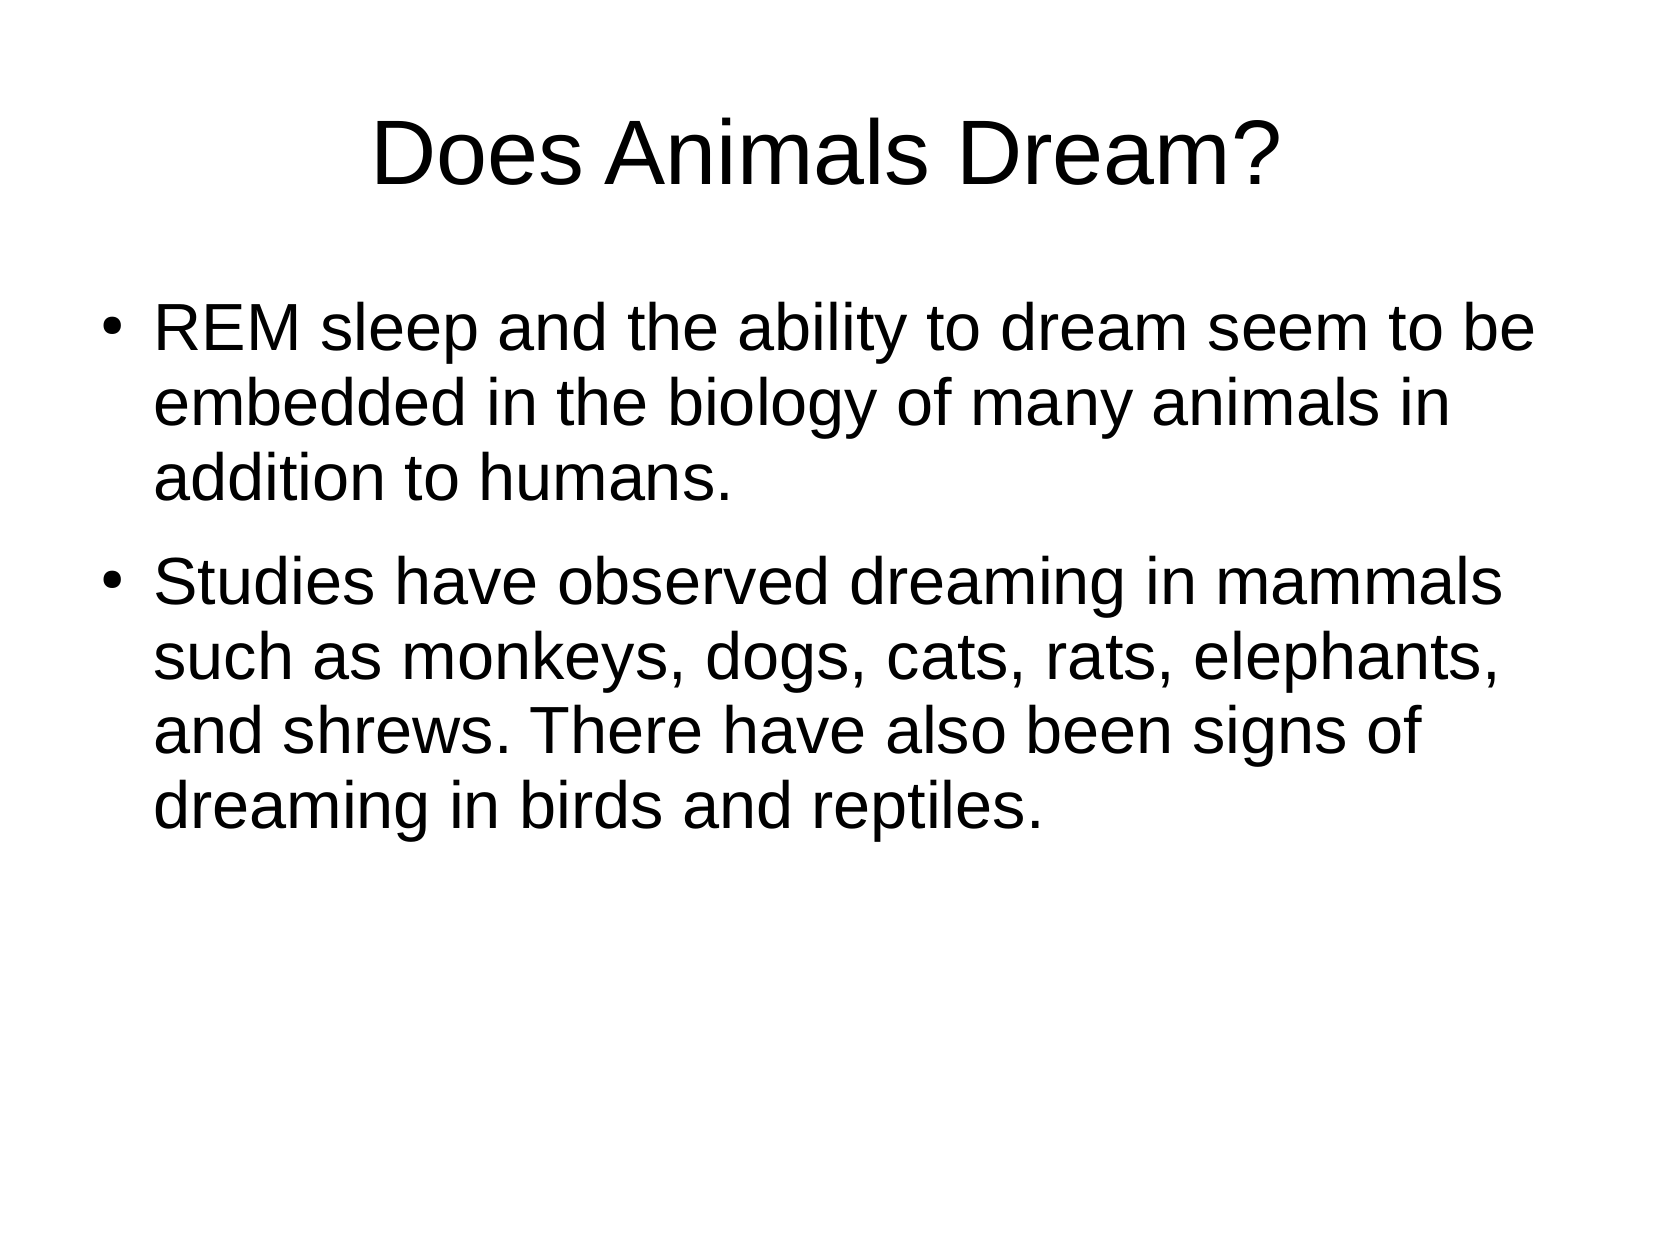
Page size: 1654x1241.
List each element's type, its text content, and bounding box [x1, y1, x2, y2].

list REM sleep and the ability to dream seem to be embedded in the biology of many animals in addition to humans. Studies have observed dreaming in mammals such as monkeys, dogs, cats, rats, elephants, and shrews. There have also been signs of dreaming in birds and reptiles. [82, 290, 1571, 1010]
title Does Animals Dream? [82, 49, 1571, 257]
